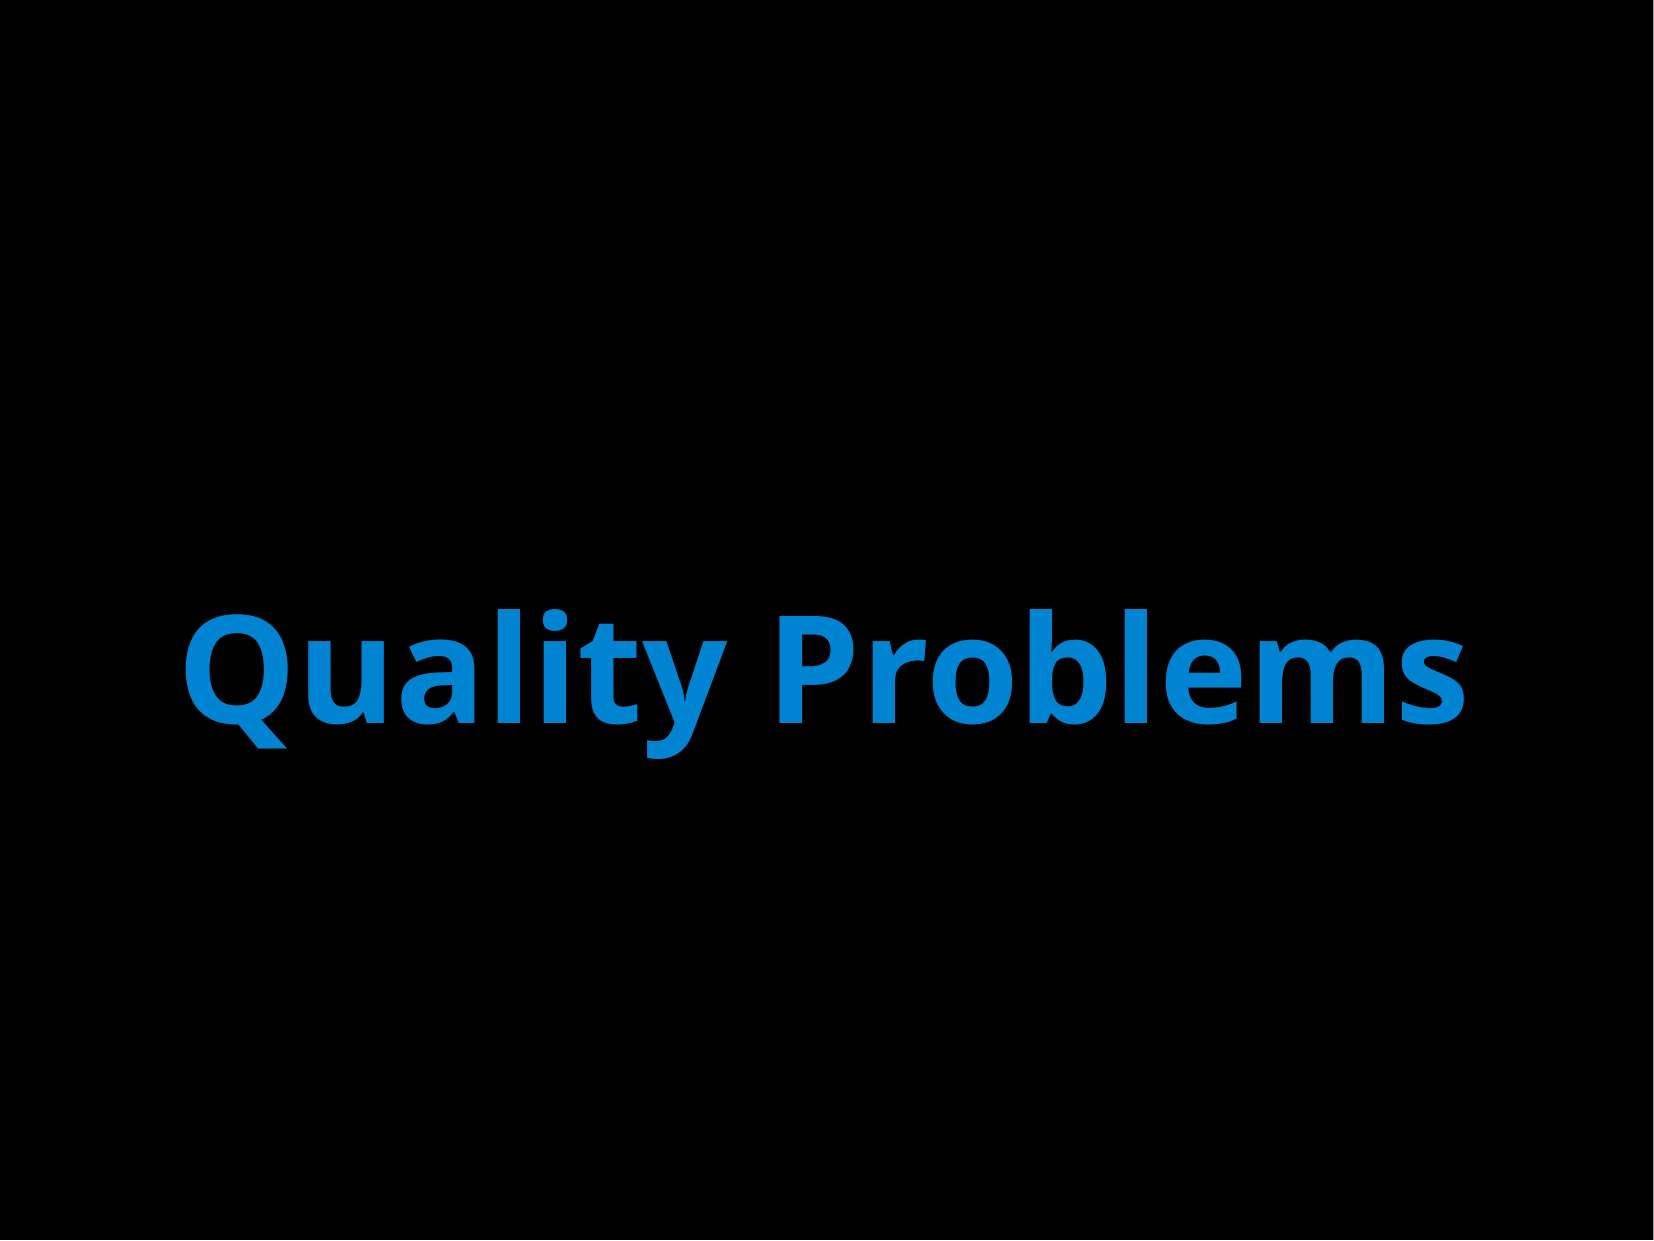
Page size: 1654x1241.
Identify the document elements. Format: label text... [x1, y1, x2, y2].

title Quality Problems [45, 337, 1603, 892]
